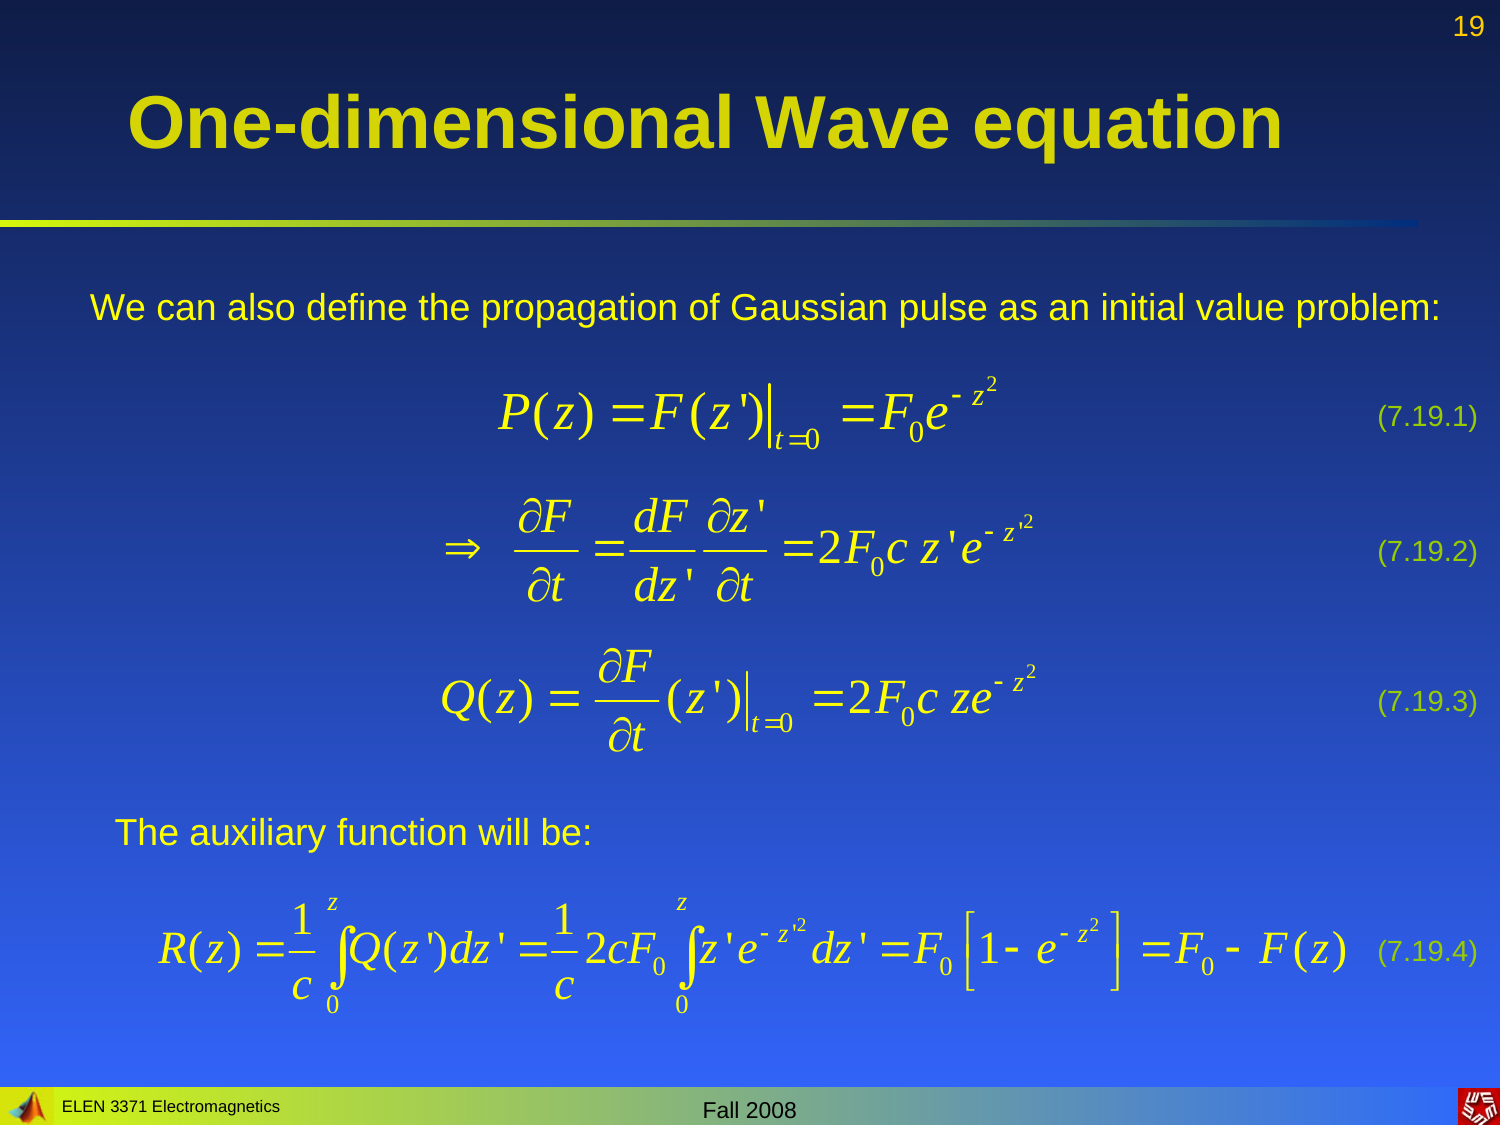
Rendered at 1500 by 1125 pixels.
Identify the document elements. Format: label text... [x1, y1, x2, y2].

chart [488, 362, 1013, 461]
text_box (7.19.3) [1362, 674, 1500, 726]
chart [437, 485, 1045, 613]
text_box (7.19.4) [1362, 924, 1500, 976]
text_box We can also define the propagation of Gaussian pulse as an initial value problem: [74, 274, 1463, 336]
chart [433, 635, 1049, 763]
title One-dimensional Wave equation [112, 37, 1388, 201]
picture [0, 1087, 54, 1125]
picture [1458, 1088, 1500, 1125]
text_box (7.19.2) [1362, 524, 1500, 576]
text_box The auxiliary function will be: [99, 799, 913, 861]
chart [150, 882, 1356, 1026]
text_box (7.19.1) [1362, 390, 1500, 441]
